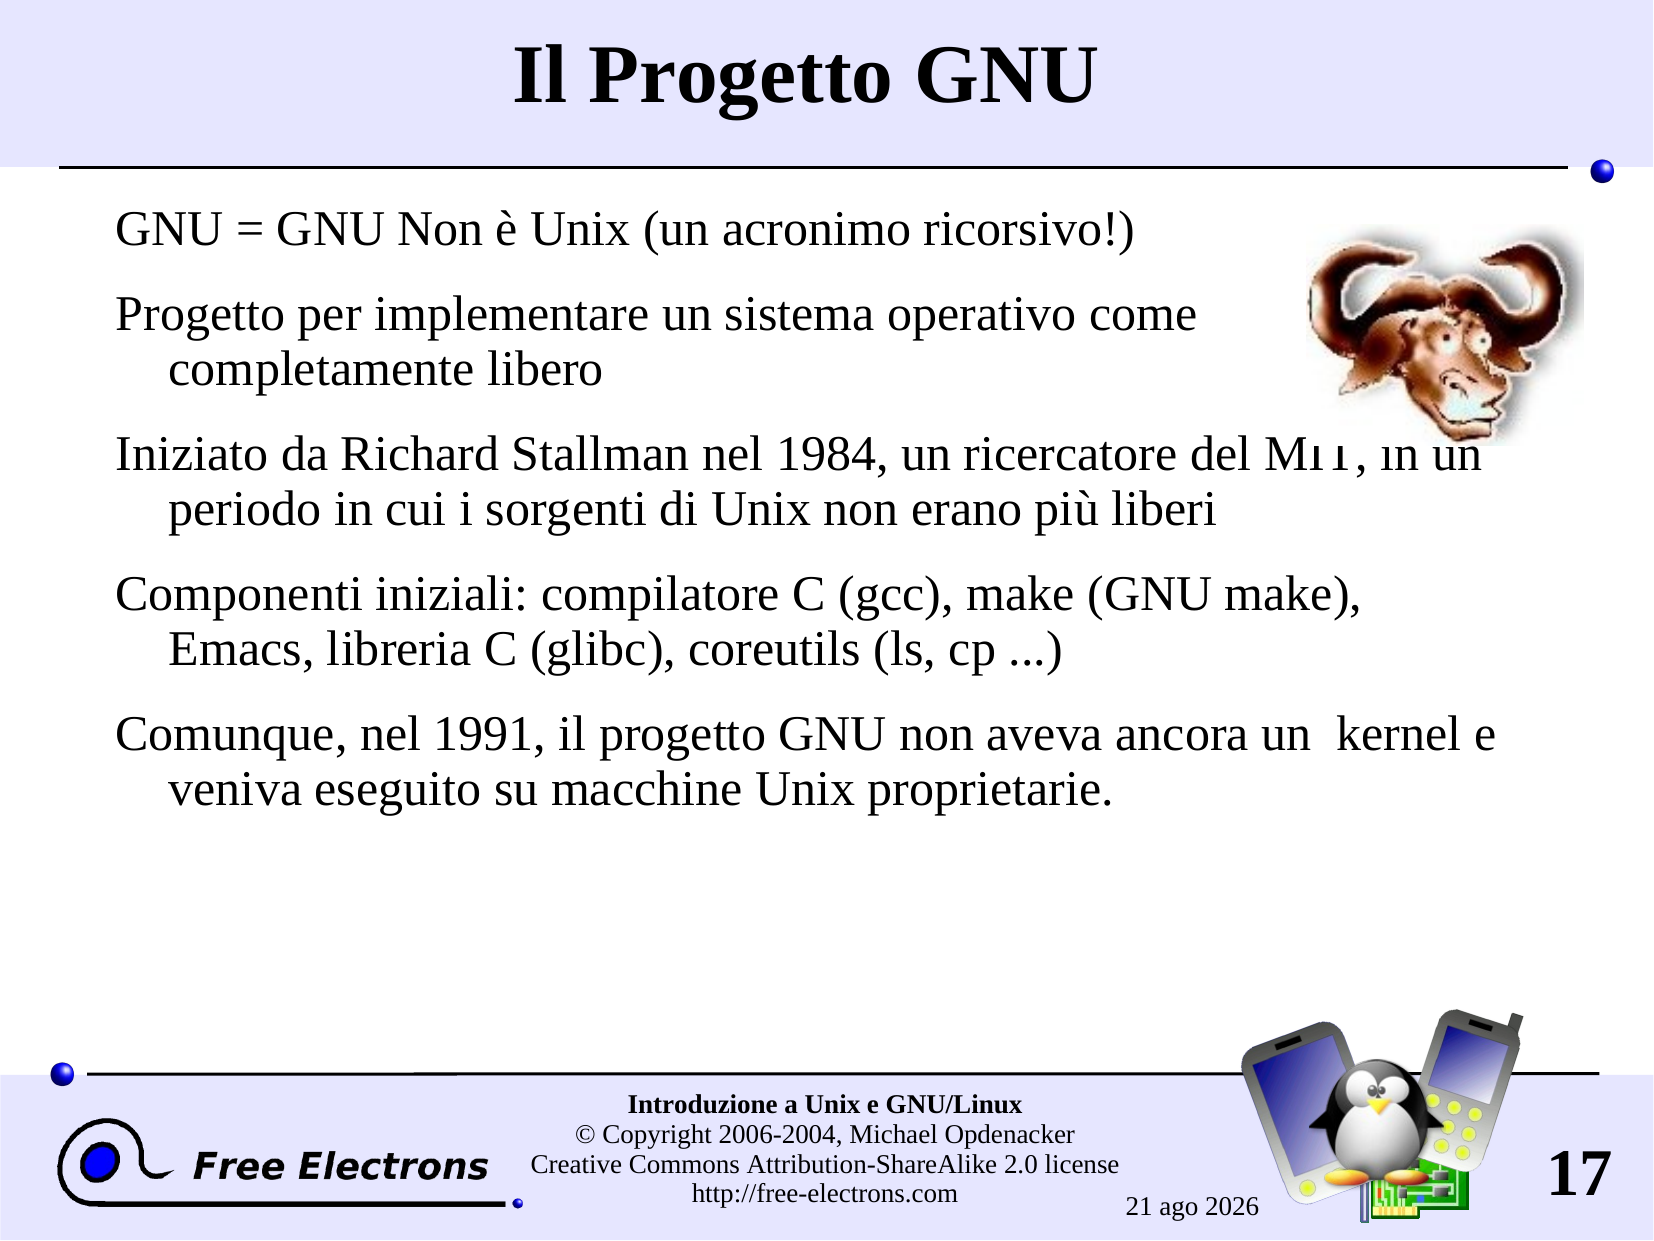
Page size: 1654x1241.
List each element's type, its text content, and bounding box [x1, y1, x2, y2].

list GNU = GNU Non è Unix (un acronimo ricorsivo!) Progetto per implementare un sistema operativo come Unix completamente libero Iniziato da Richard Stallman nel 1984, un ricercatore del MIT, in un periodo in cui i sorgenti di Unix non erano più liberi Componenti iniziali: compilatore C (gcc), make (GNU make), Emacs, libreria C (glibc), coreutils (ls, cp ...) Comunque, nel 1991, il progetto GNU non aveva ancora un kernel e veniva eseguito su macchine Unix proprietarie. [97, 201, 1510, 1051]
picture [1225, 1005, 1538, 1241]
picture [1306, 224, 1584, 446]
picture [50, 1107, 527, 1216]
title Il Progetto GNU [60, 12, 1551, 138]
